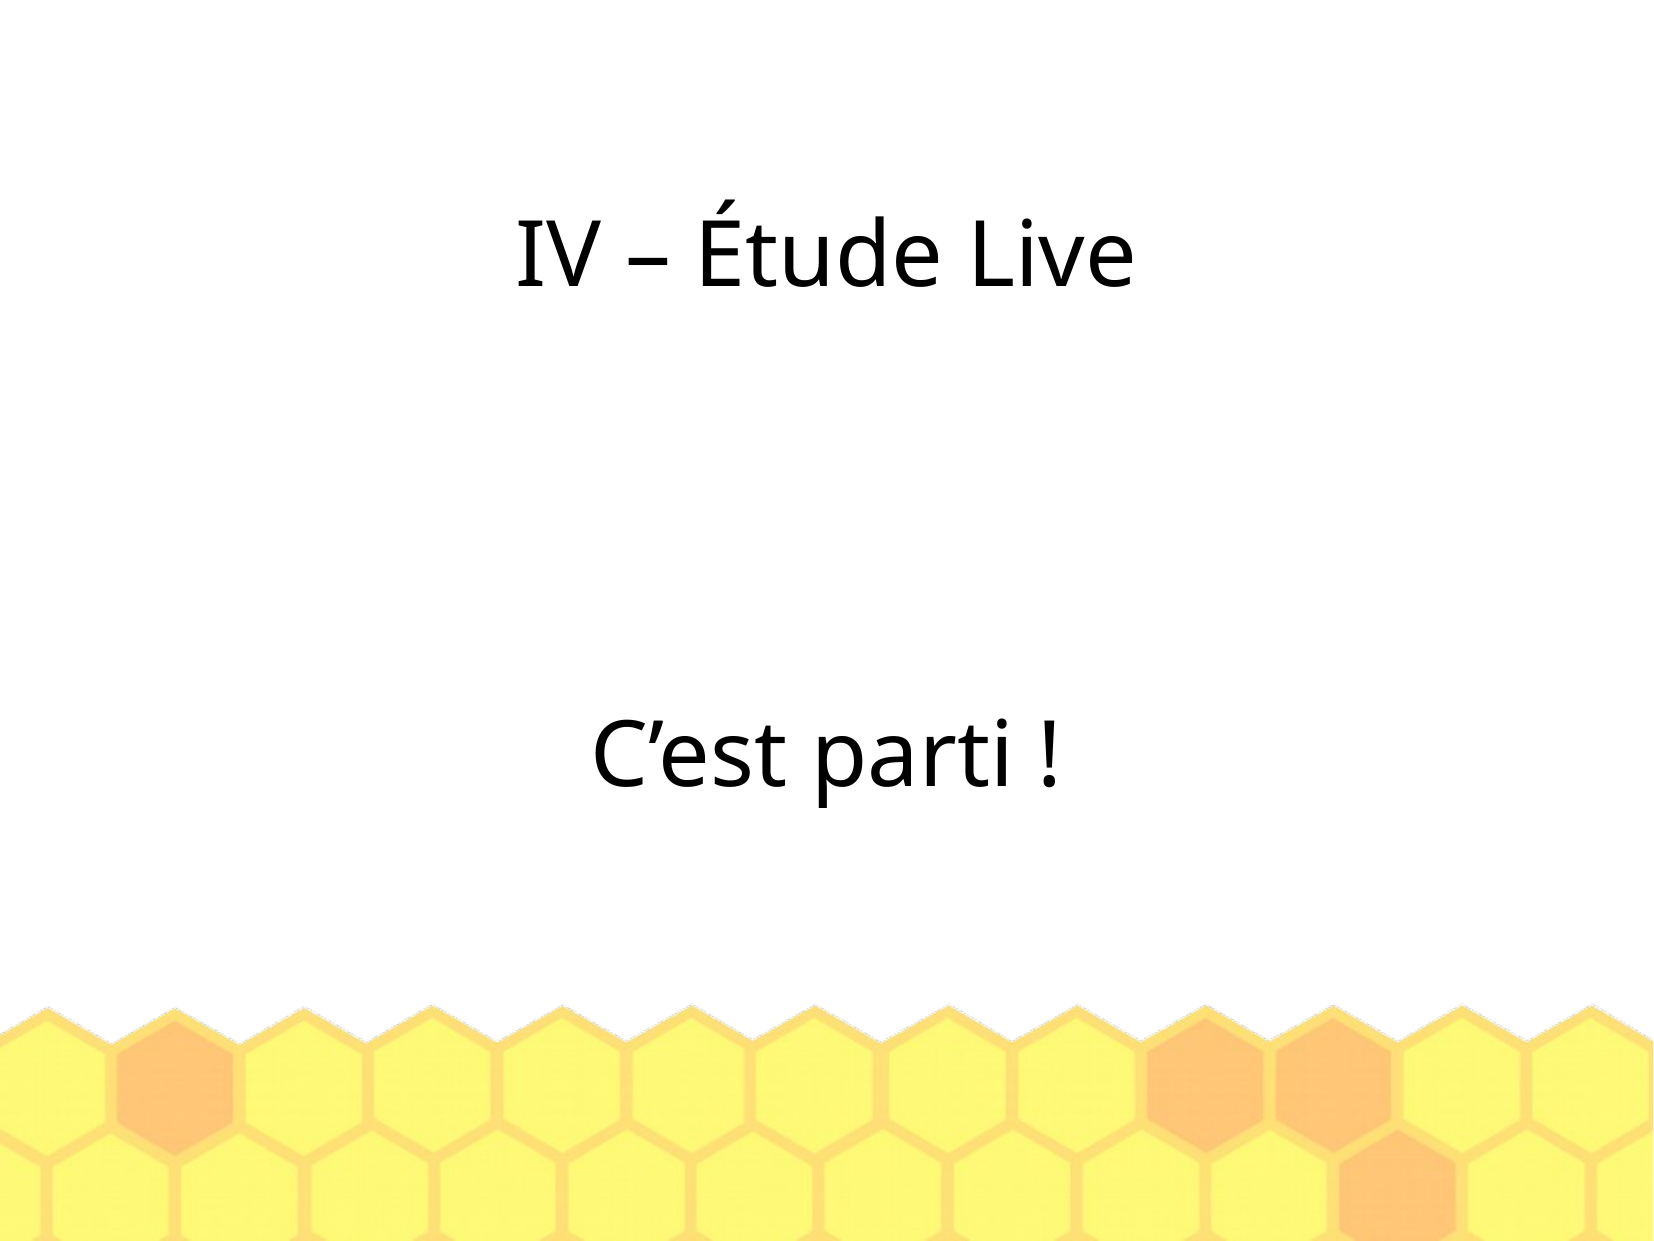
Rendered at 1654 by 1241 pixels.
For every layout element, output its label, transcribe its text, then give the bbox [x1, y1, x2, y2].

picture [0, 1001, 1654, 1241]
title IV – Étude Live C’est parti ! [82, 271, 1571, 731]
